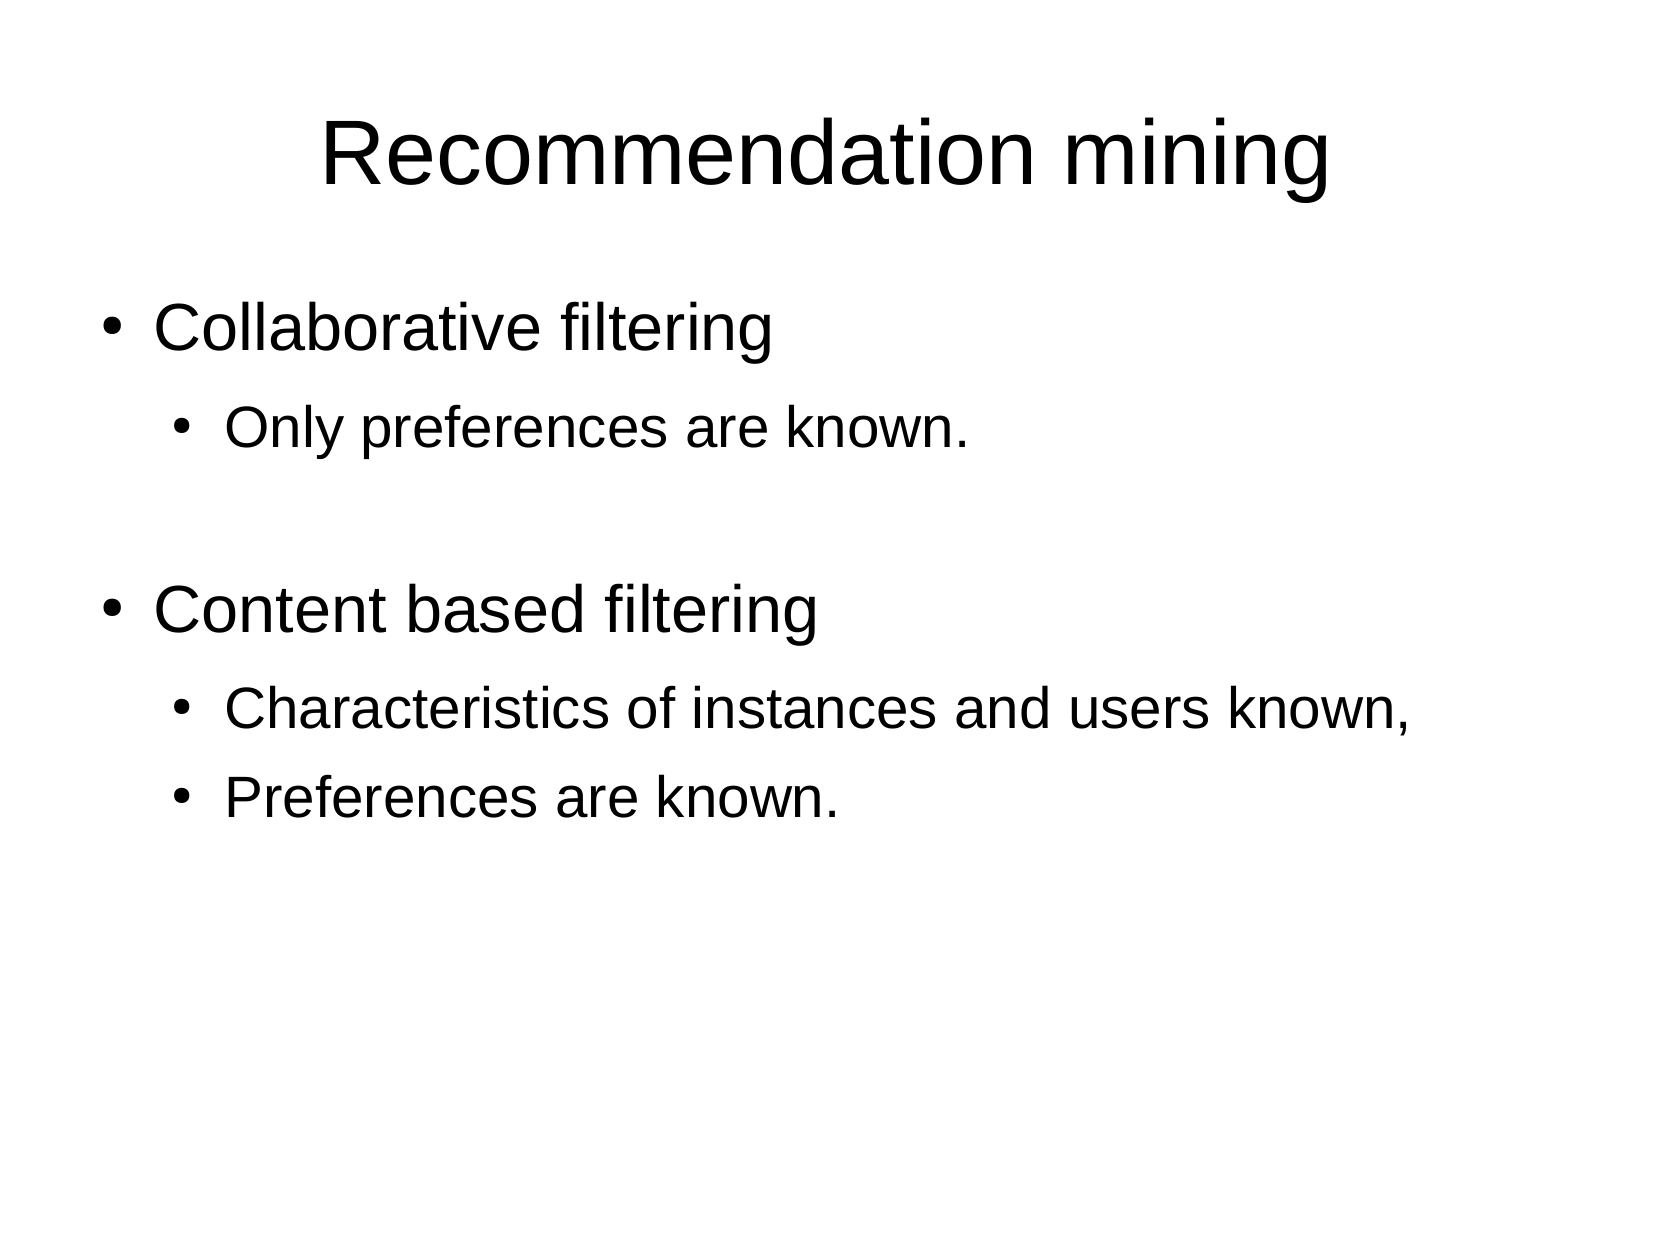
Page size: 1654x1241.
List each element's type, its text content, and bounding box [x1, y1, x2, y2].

title Recommendation mining [82, 49, 1571, 257]
list Collaborative filtering Only preferences are known. Content based filtering Characteristics of instances and users known, Preferences are known. [82, 290, 1571, 1109]
